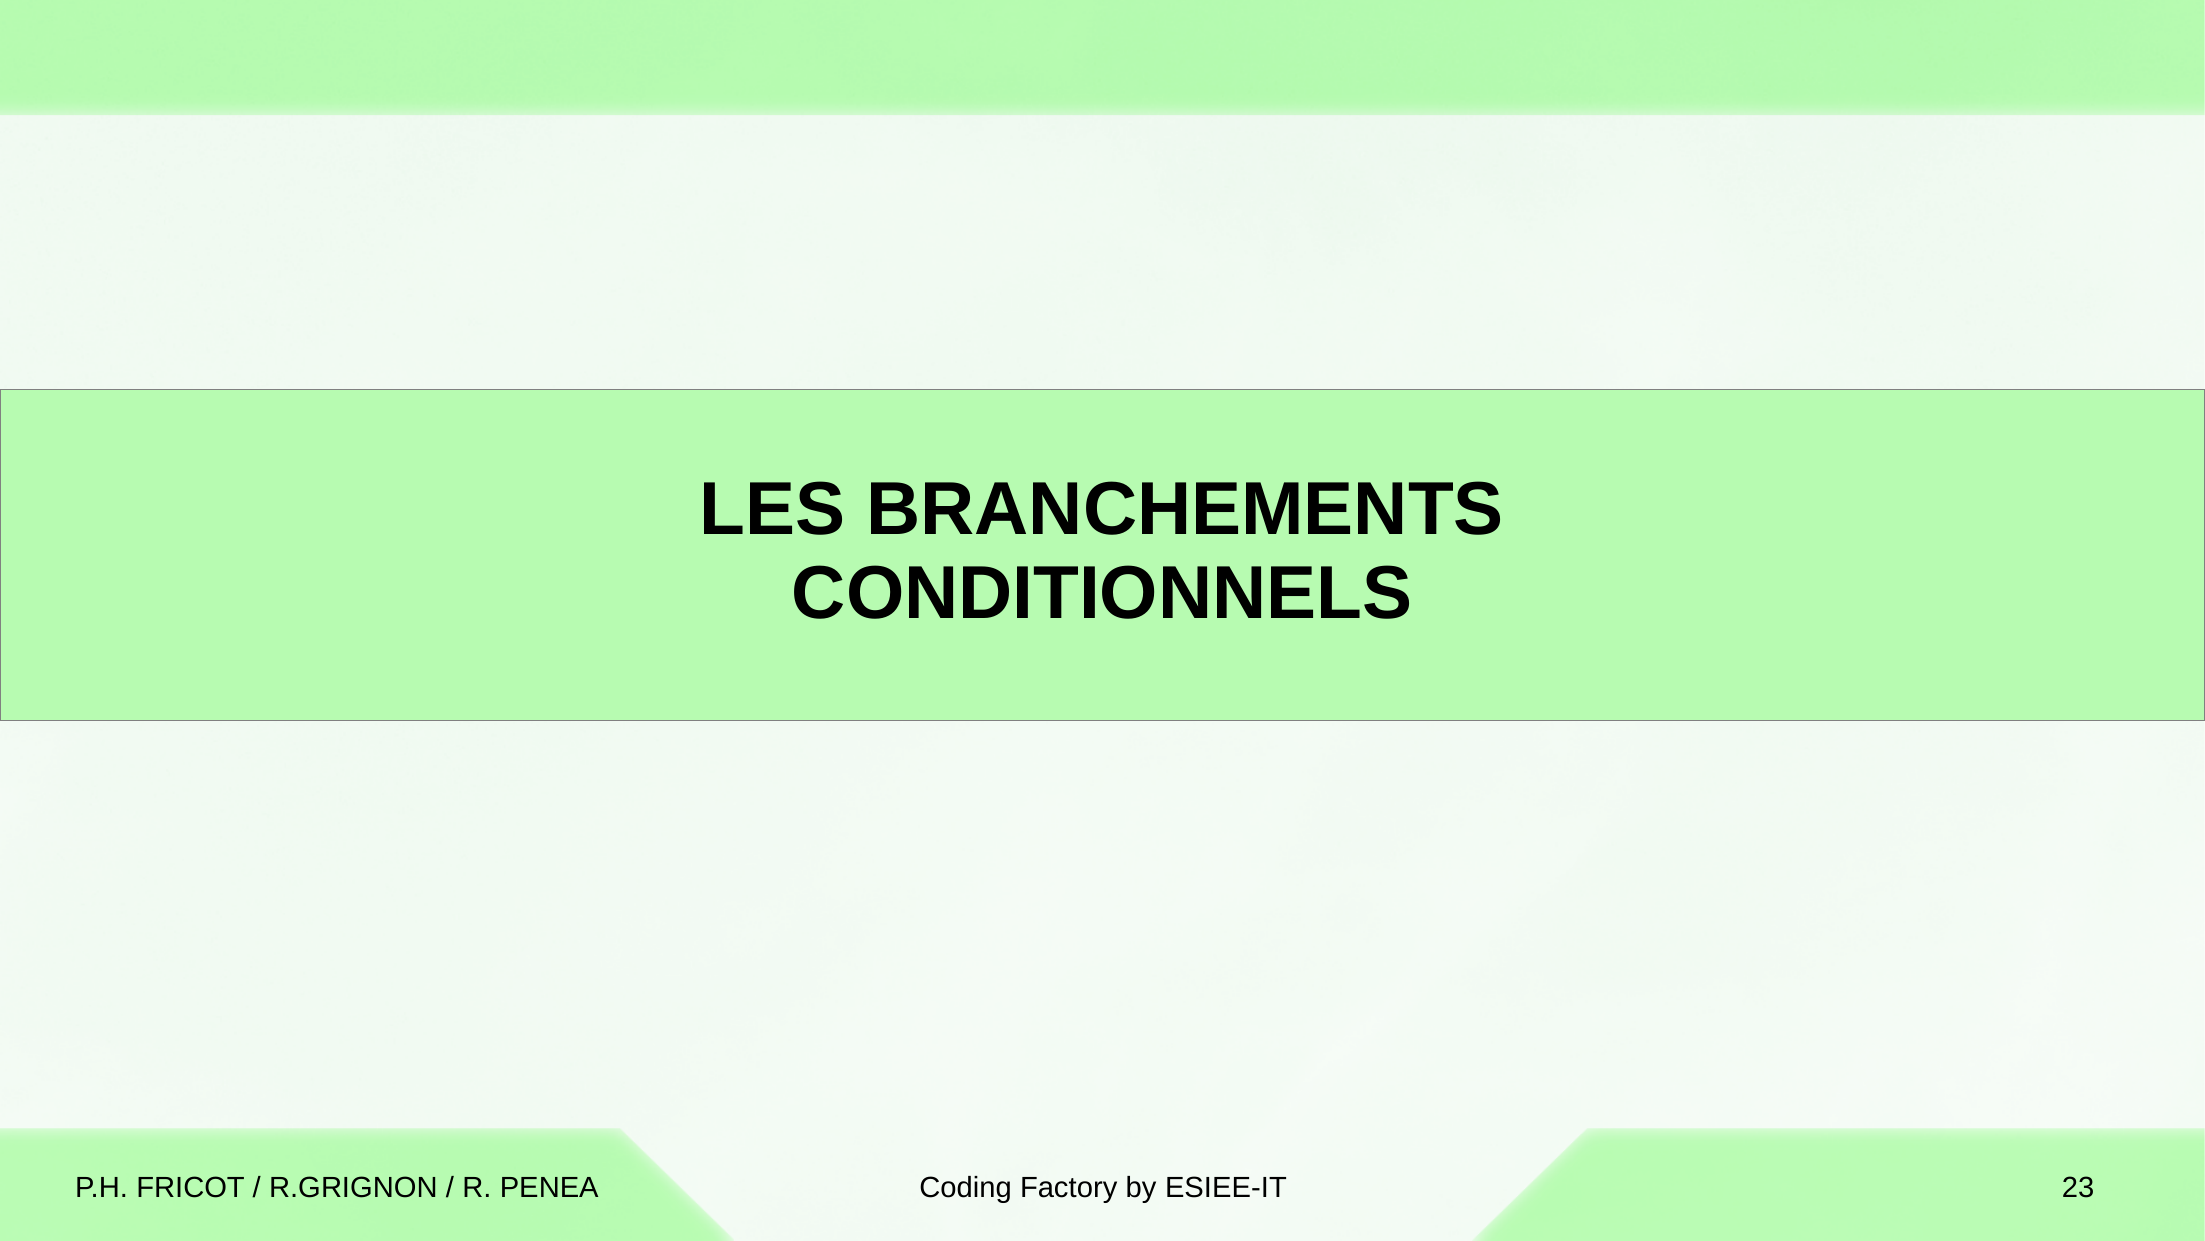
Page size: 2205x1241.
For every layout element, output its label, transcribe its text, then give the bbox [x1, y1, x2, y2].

text_box [2095, 389, 2205, 721]
picture [0, 721, 2205, 1241]
text_box [0, 389, 110, 721]
picture [0, 0, 2205, 389]
subtitle LES BRANCHEMENTS CONDITIONNELS [110, 25, 2095, 1085]
